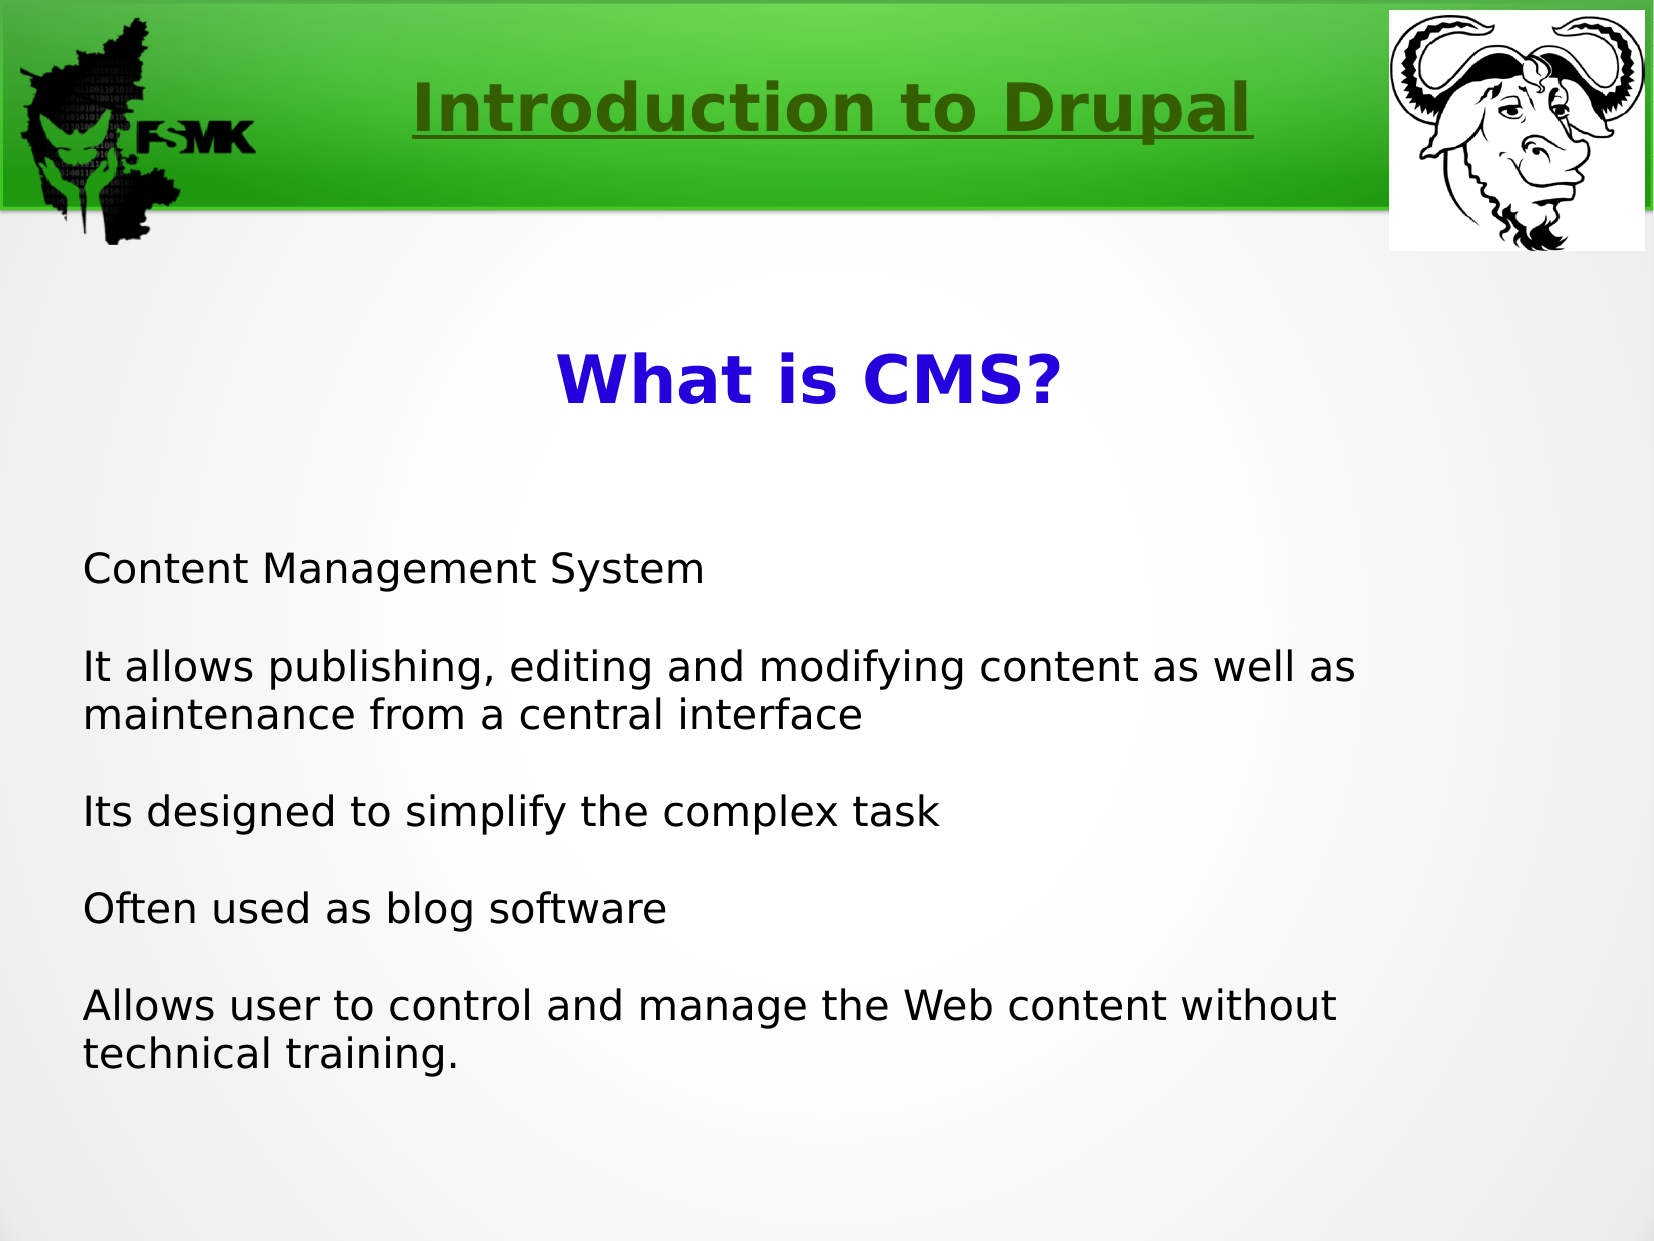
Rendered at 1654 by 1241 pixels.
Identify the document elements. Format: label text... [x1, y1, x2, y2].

picture [1389, 10, 1645, 251]
title Introduction to Drupal [274, 12, 1389, 204]
text_box What is CMS? Content Management System It allows publishing, editing and modifying content as well as maintenance from a central interface Its designed to simplify the complex task Often used as blog software Allows user to control and manage the Web content without technical training. [82, 266, 1538, 1176]
picture [3, 2, 274, 259]
